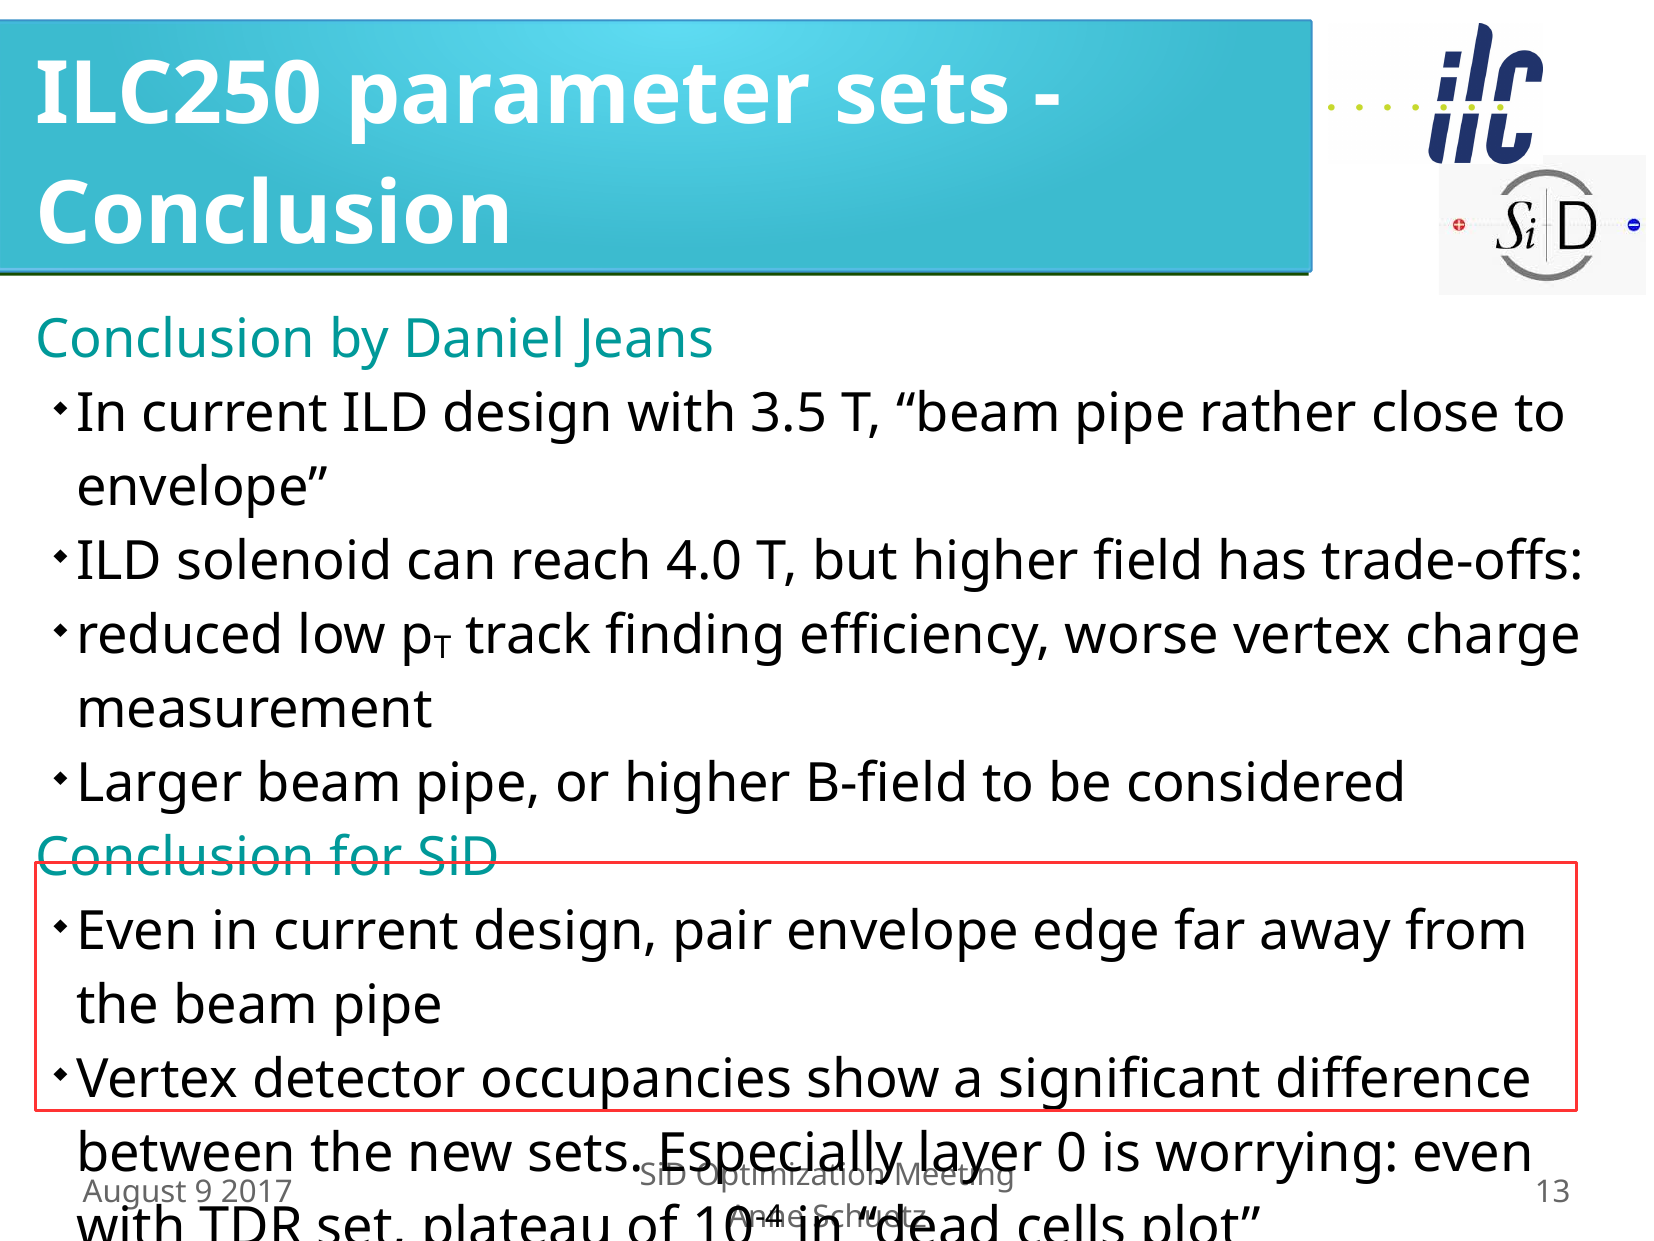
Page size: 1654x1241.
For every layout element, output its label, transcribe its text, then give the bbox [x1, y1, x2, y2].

picture [1328, 23, 1646, 295]
subtitle Conclusion by Daniel Jeans In current ILD design with 3.5 T, “beam pipe rather close to envelope” ILD solenoid can reach 4.0 T, but higher field has trade-offs: reduced low pT track finding efficiency, worse vertex charge measurement Larger beam pipe, or higher B-field to be considered Conclusion for SiD Even in current design, pair envelope edge far away from the beam pipe Vertex detector occupancies show a significant difference between the new sets. Especially layer 0 is worrying: even with TDR set, plateau of 10-4 in “dead cells plot” [37, 864, 1575, 1109]
subtitle Conclusion by Daniel Jeans In current ILD design with 3.5 T, “beam pipe rather close to envelope” ILD solenoid can reach 4.0 T, but higher field has trade-offs: reduced low pT track finding efficiency, worse vertex charge measurement Larger beam pipe, or higher B-field to be considered Conclusion for SiD Even in current design, pair envelope edge far away from the beam pipe Vertex detector occupancies show a significant difference between the new sets. Especially layer 0 is worrying: even with TDR set, plateau of 10-4 in “dead cells plot” [35, 299, 1619, 1217]
title ILC250 parameter sets - Conclusion [35, 23, 1235, 276]
